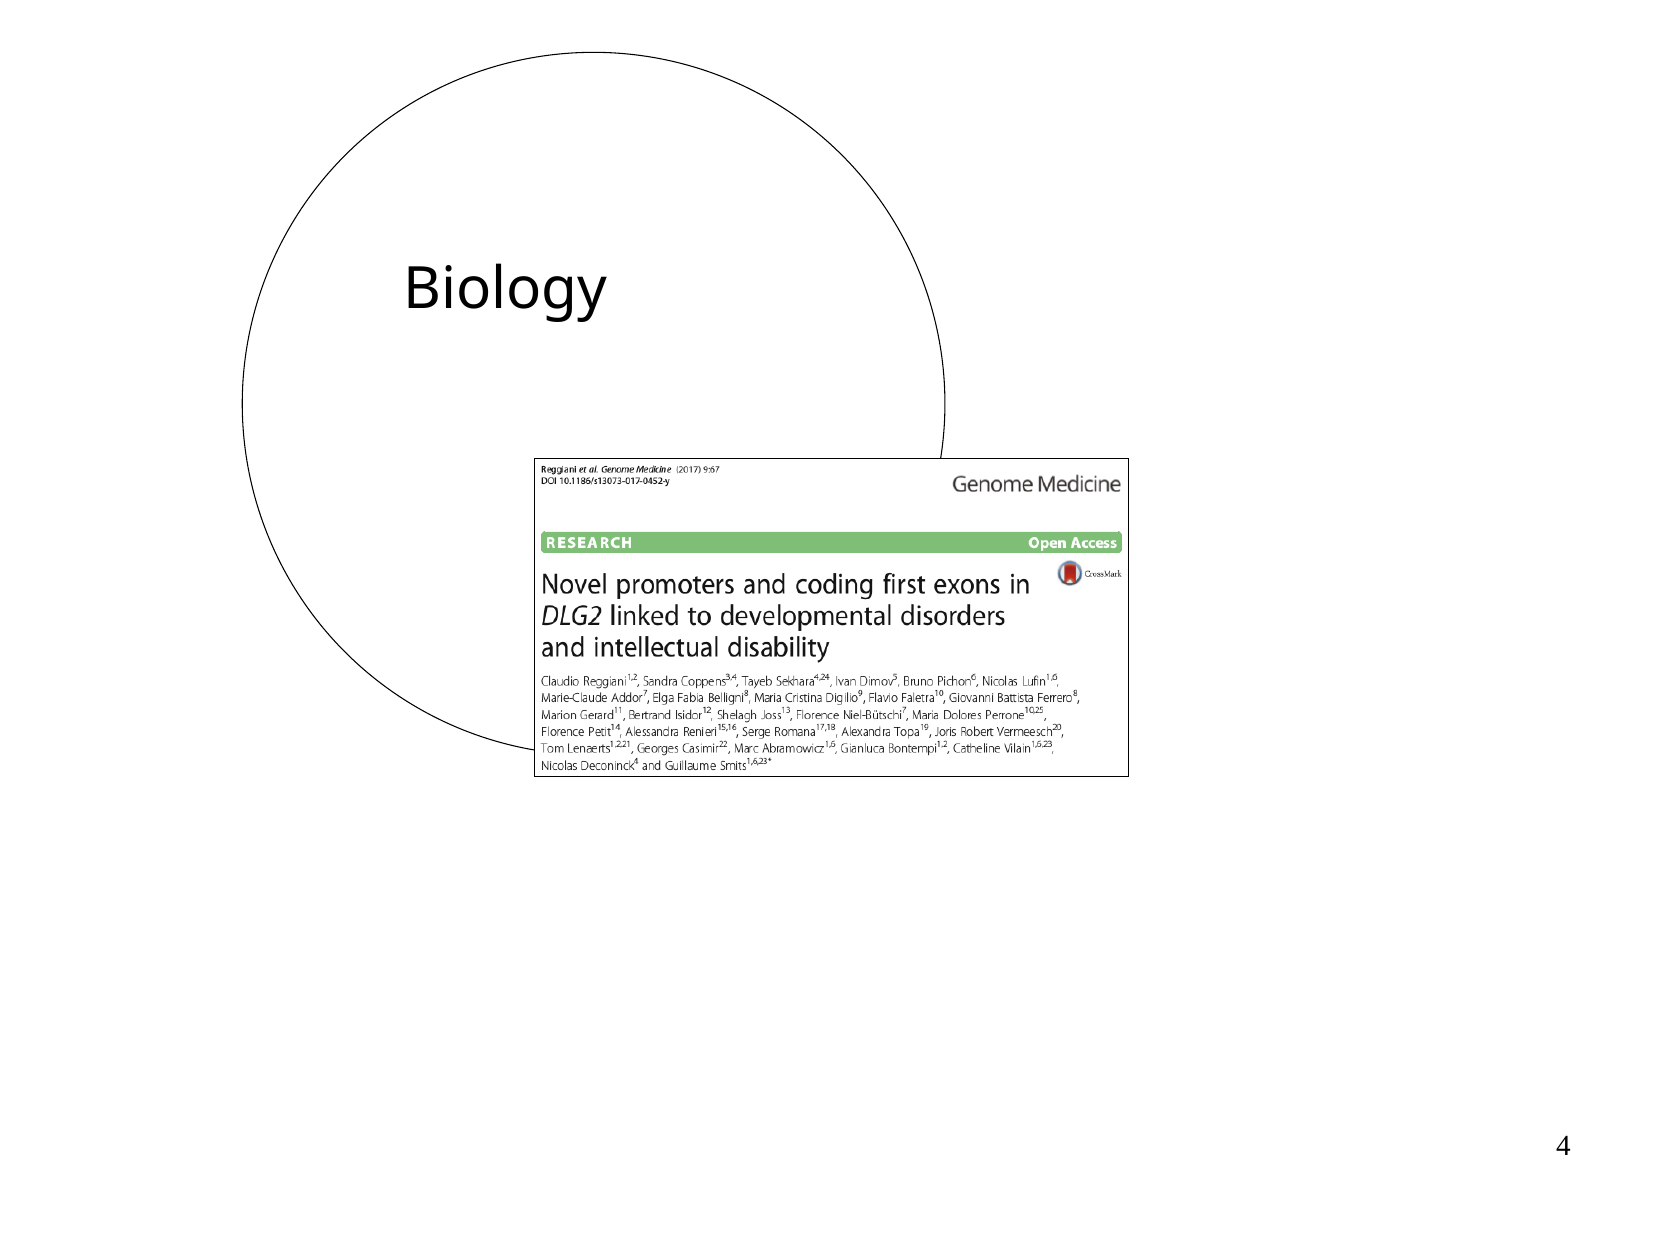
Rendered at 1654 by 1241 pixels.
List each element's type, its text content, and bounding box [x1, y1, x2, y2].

picture [534, 458, 1129, 777]
text_box Biology [388, 238, 632, 337]
